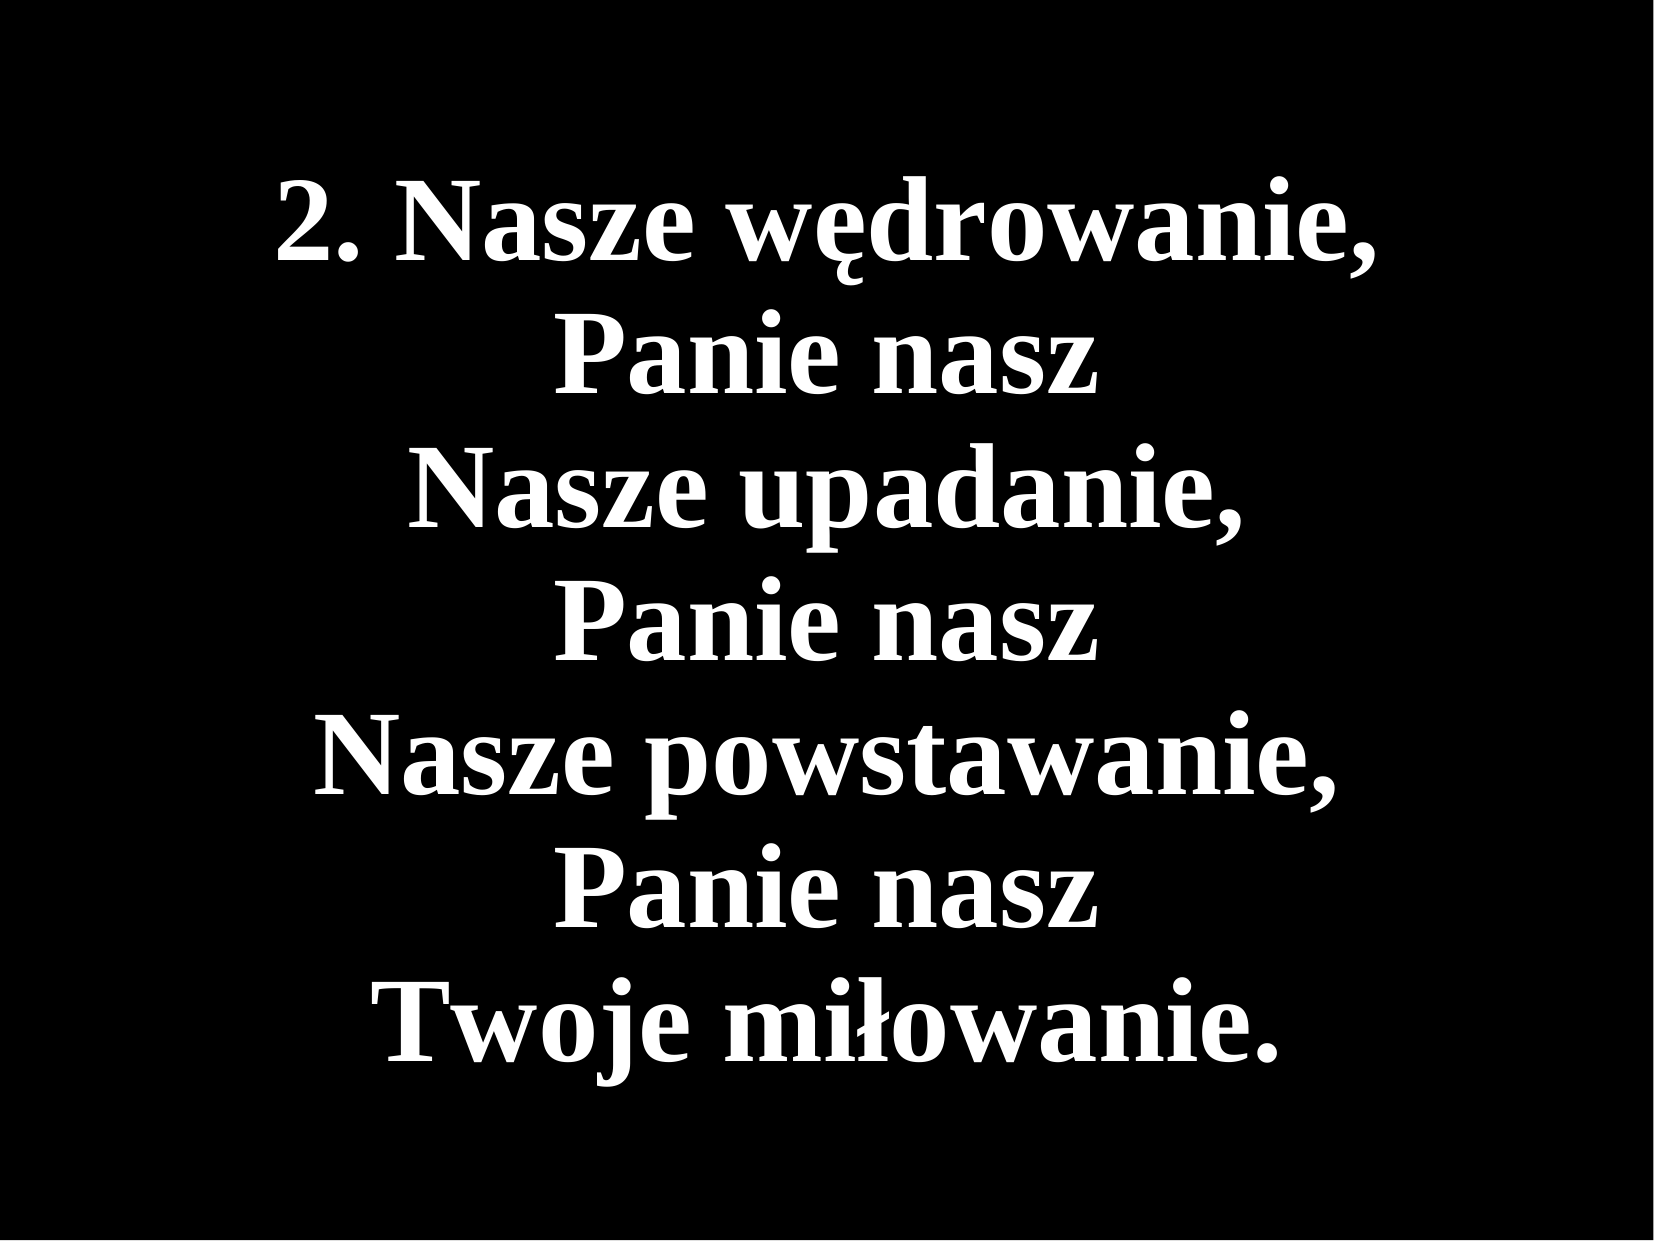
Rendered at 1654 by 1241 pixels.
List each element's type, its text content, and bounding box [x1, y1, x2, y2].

title 2. Nasze wędrowanie, Panie nasz Nasze upadanie, Panie nasz Nasze powstawanie, Panie nasz Twoje miłowanie. [0, 0, 1654, 1241]
